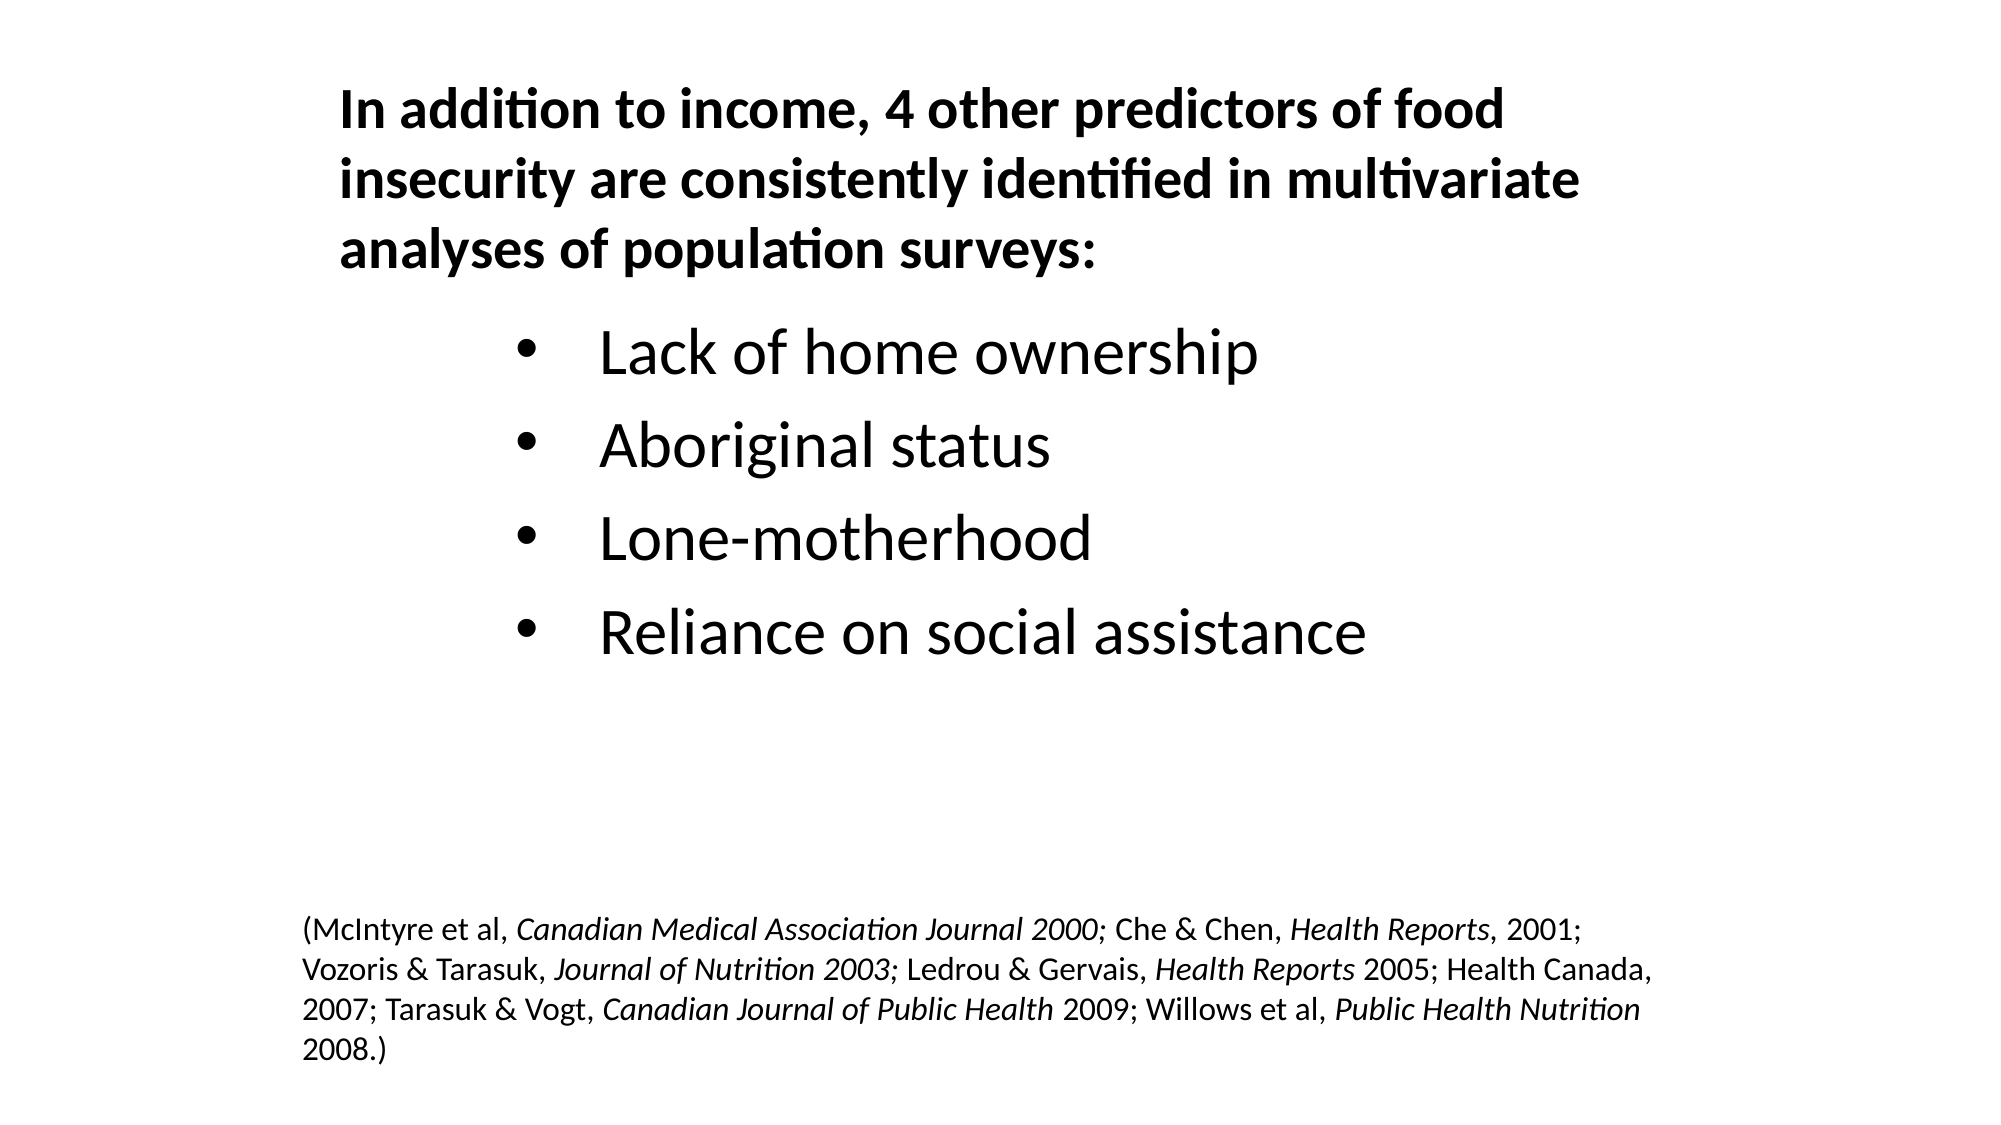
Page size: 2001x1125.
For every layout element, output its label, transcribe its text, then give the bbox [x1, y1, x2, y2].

list Lack of home ownership Aboriginal status Lone-motherhood Reliance on social assistance [500, 299, 1713, 1043]
title In addition to income, 4 other predictors of food insecurity are consistently identified in multivariate analyses of population surveys: [324, 62, 1600, 288]
text_box (McIntyre et al, Canadian Medical Association Journal 2000; Che & Chen, Health Reports, 2001; Vozoris & Tarasuk, Journal of Nutrition 2003; Ledrou & Gervais, Health Reports 2005; Health Canada, 2007; Tarasuk & Vogt, Canadian Journal of Public Health 2009; Willows et al, Public Health Nutrition 2008.) [287, 899, 1700, 1075]
